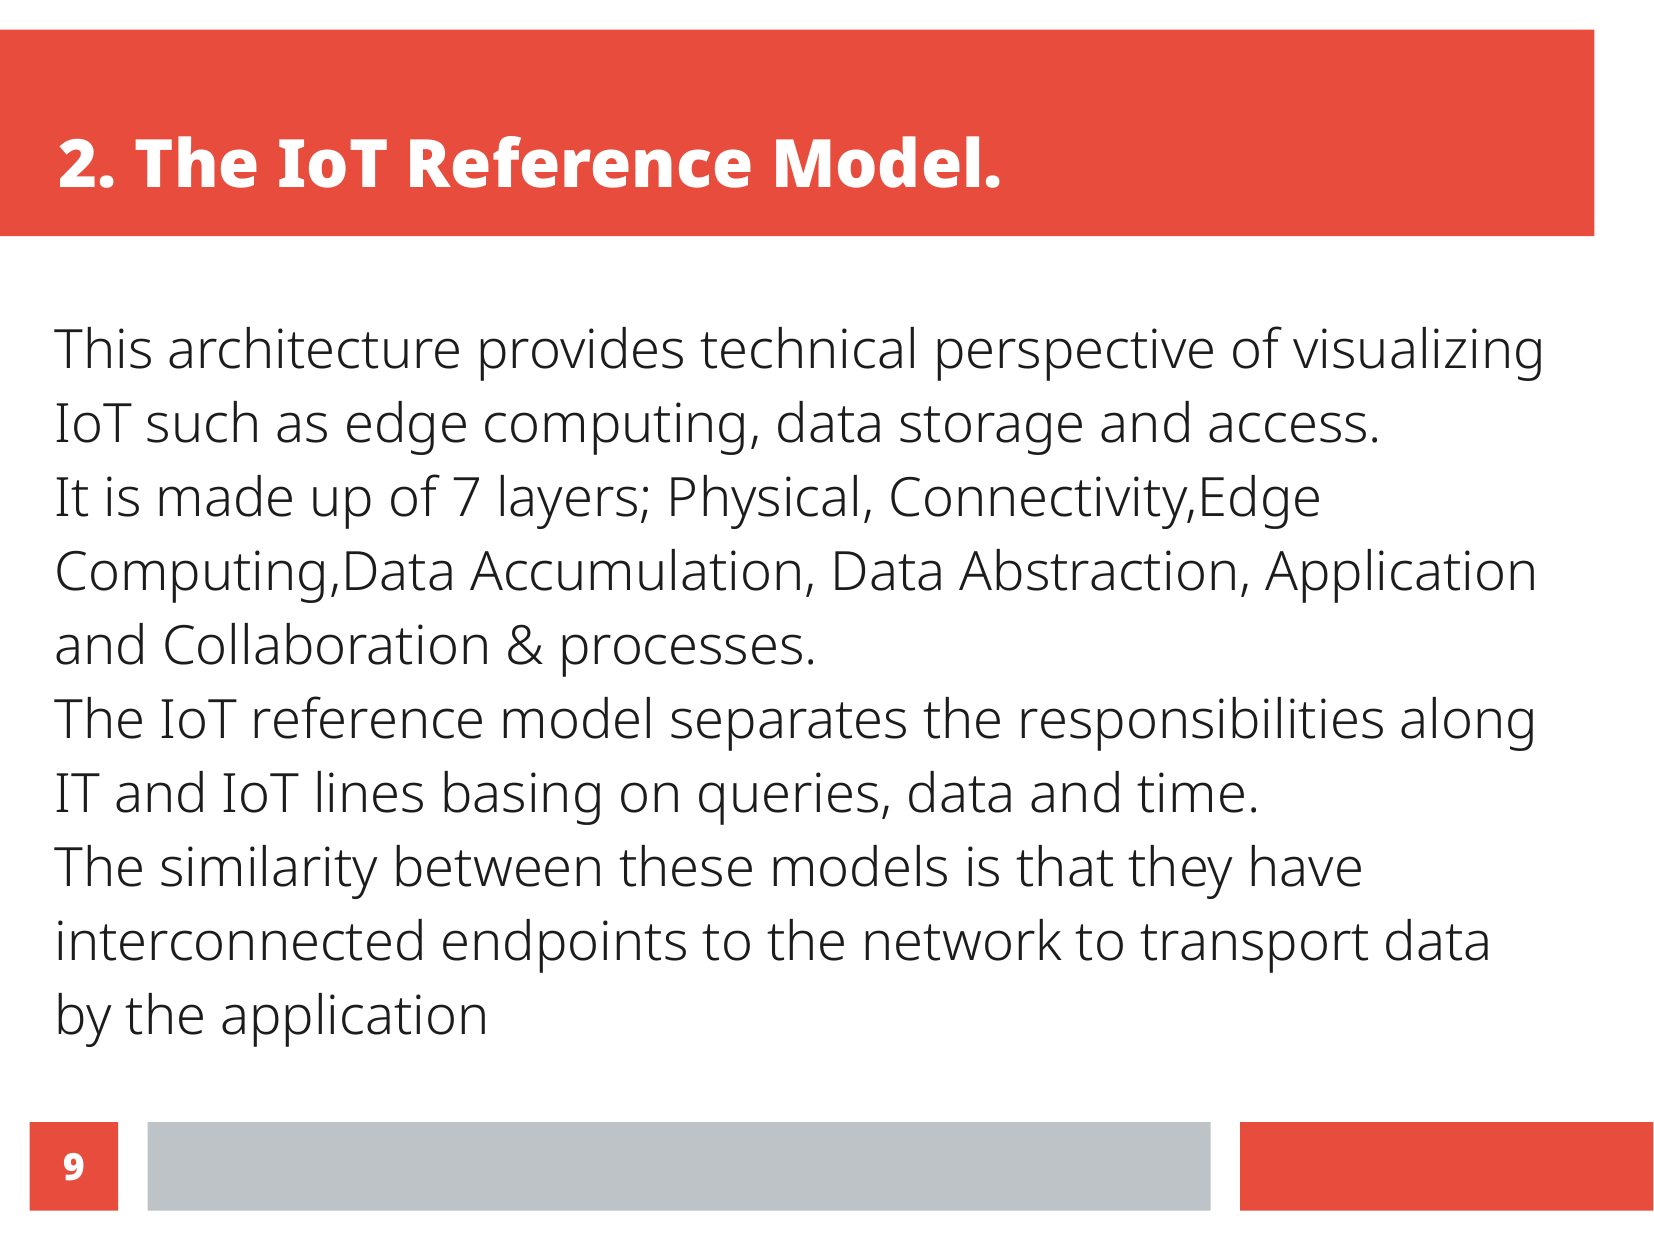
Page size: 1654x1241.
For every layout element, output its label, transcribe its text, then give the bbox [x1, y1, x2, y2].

subtitle This architecture provides technical perspective of visualizing IoT such as edge computing, data storage and access. It is made up of 7 layers; Physical, Connectivity,Edge Computing,Data Accumulation, Data Abstraction, Application and Collaboration & processes. The IoT reference model separates the responsibilities along IT and IoT lines basing on queries, data and time. The similarity between these models is that they have interconnected endpoints to the network to transport data by the application [54, 236, 1561, 1005]
title 2. The IoT Reference Model. [59, 59, 1595, 207]
